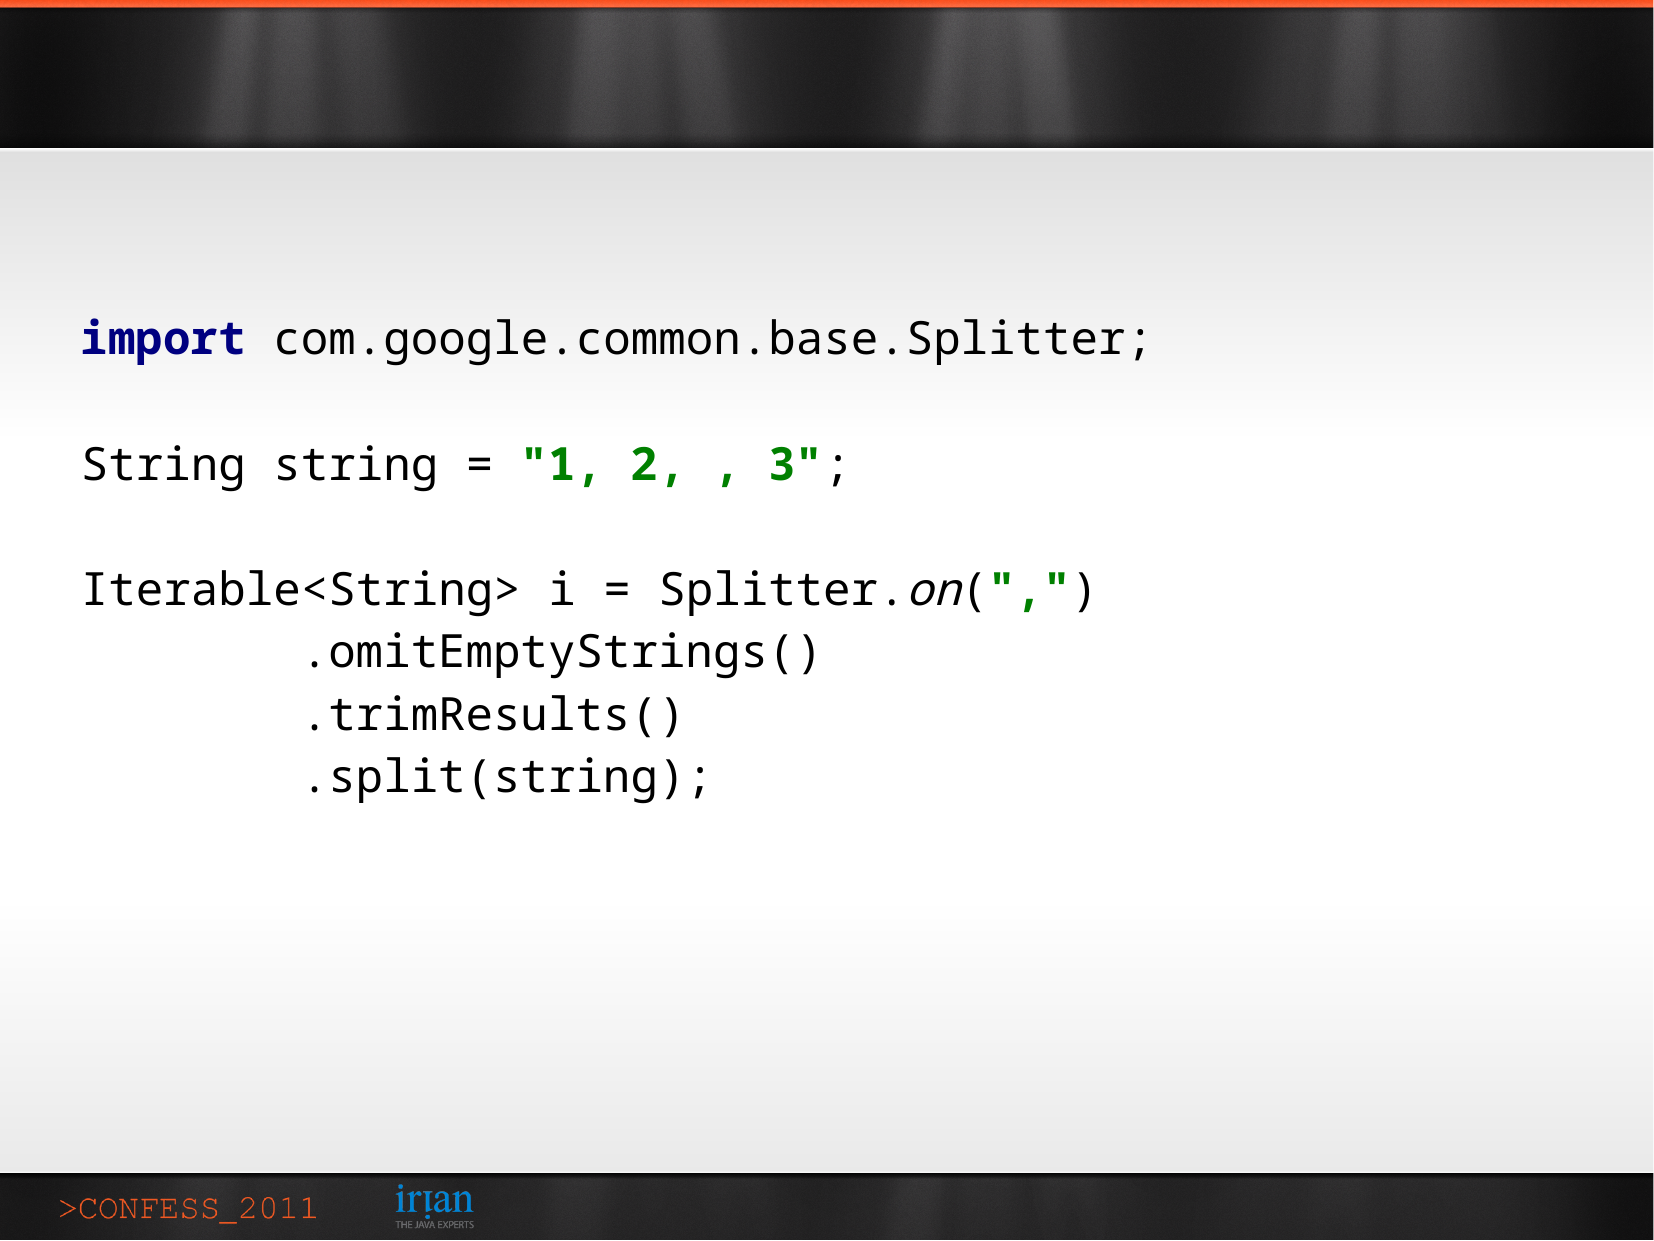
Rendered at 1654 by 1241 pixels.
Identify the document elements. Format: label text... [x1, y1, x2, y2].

picture [0, 0, 1654, 1240]
subtitle import com.google.common.base.Splitter; String string = "1, 2, , 3"; Iterable<String> i = Splitter.on(",") .omitEmptyStrings() .trimResults() .split(string); [80, 305, 1654, 1125]
